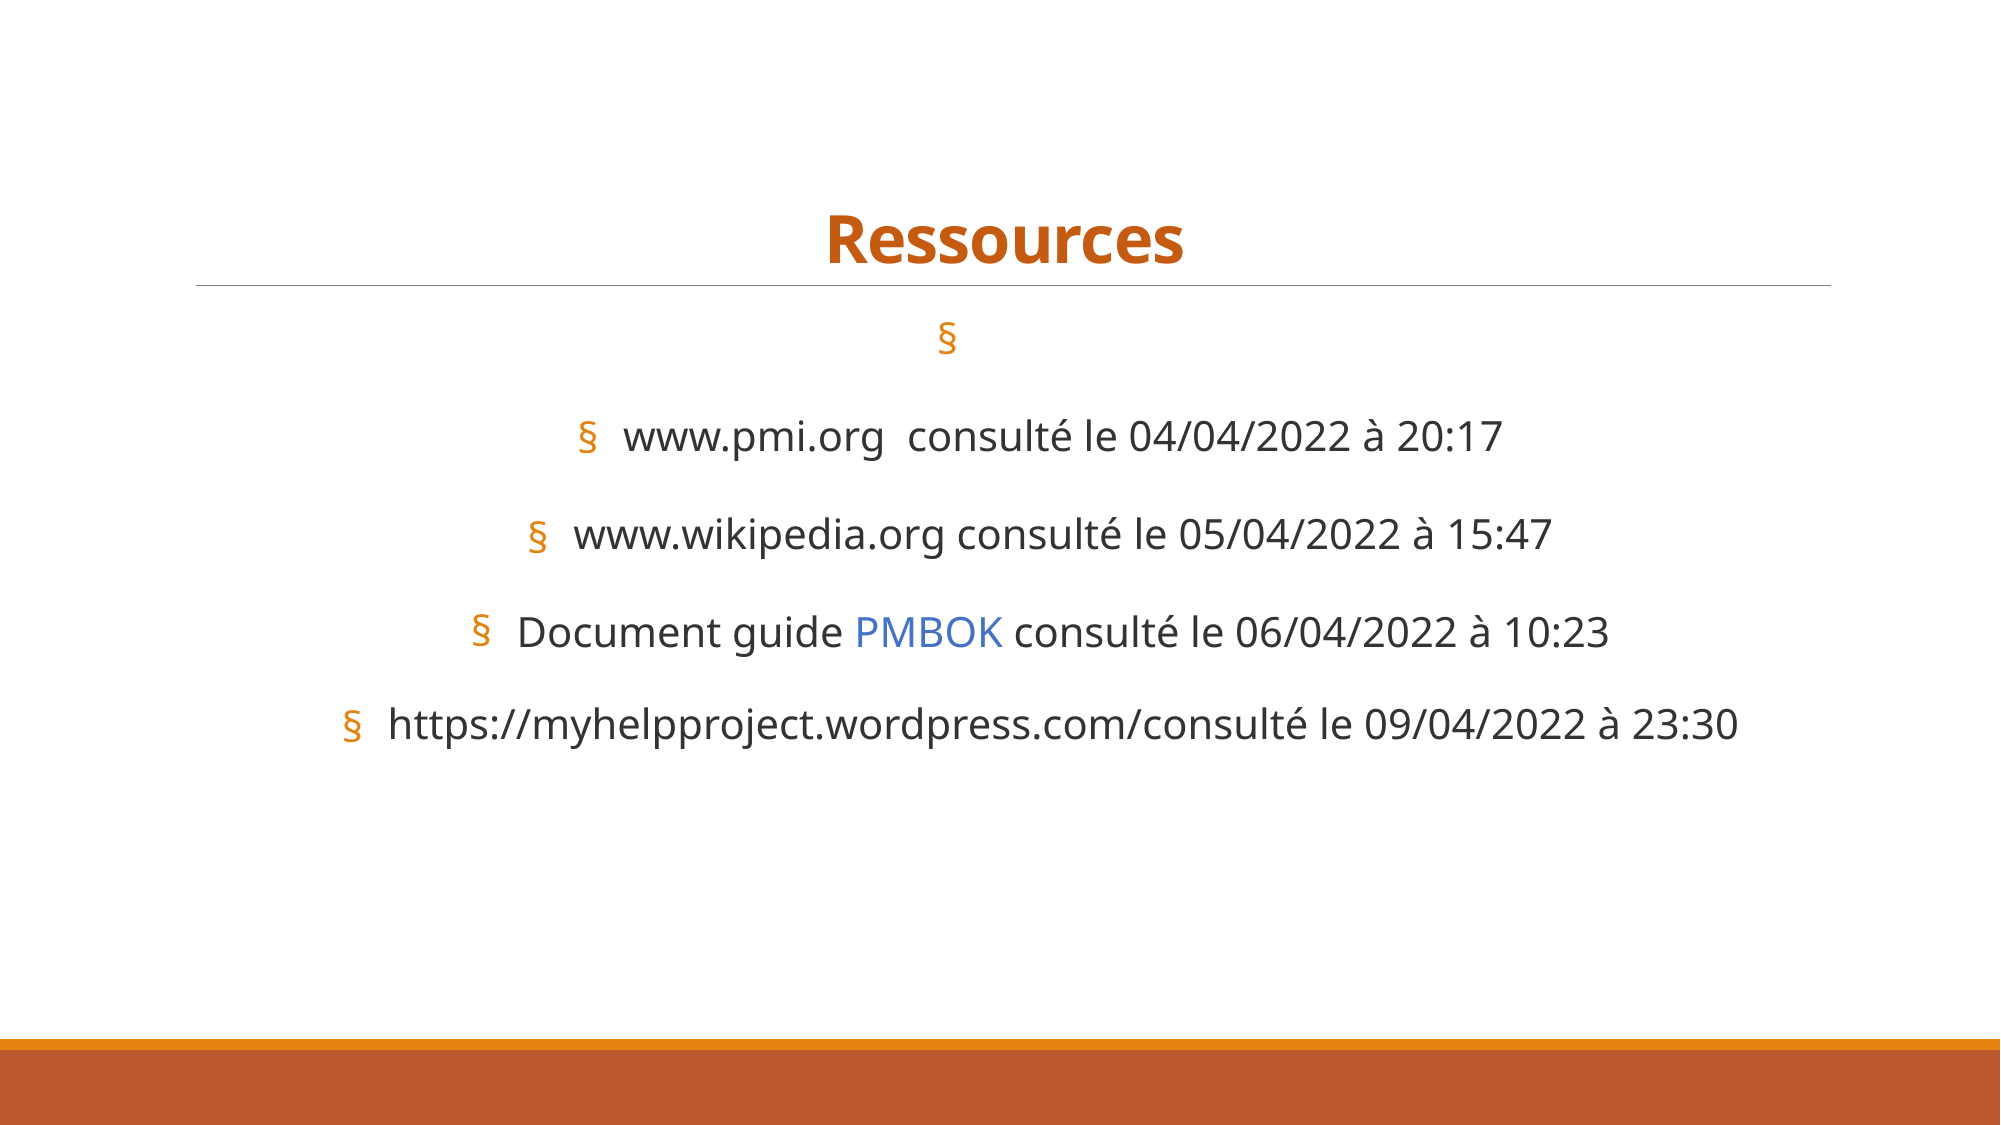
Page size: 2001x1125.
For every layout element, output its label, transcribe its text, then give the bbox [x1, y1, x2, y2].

list www.pmi.org consulté le 04/04/2022 à 20:17 www.wikipedia.org consulté le 05/04/2022 à 15:47 Document guide PMBOK consulté le 06/04/2022 à 10:23 https://myhelpproject.wordpress.com/consulté le 09/04/2022 à 23:30 [180, 302, 1831, 963]
title Ressources [180, 47, 1831, 286]
